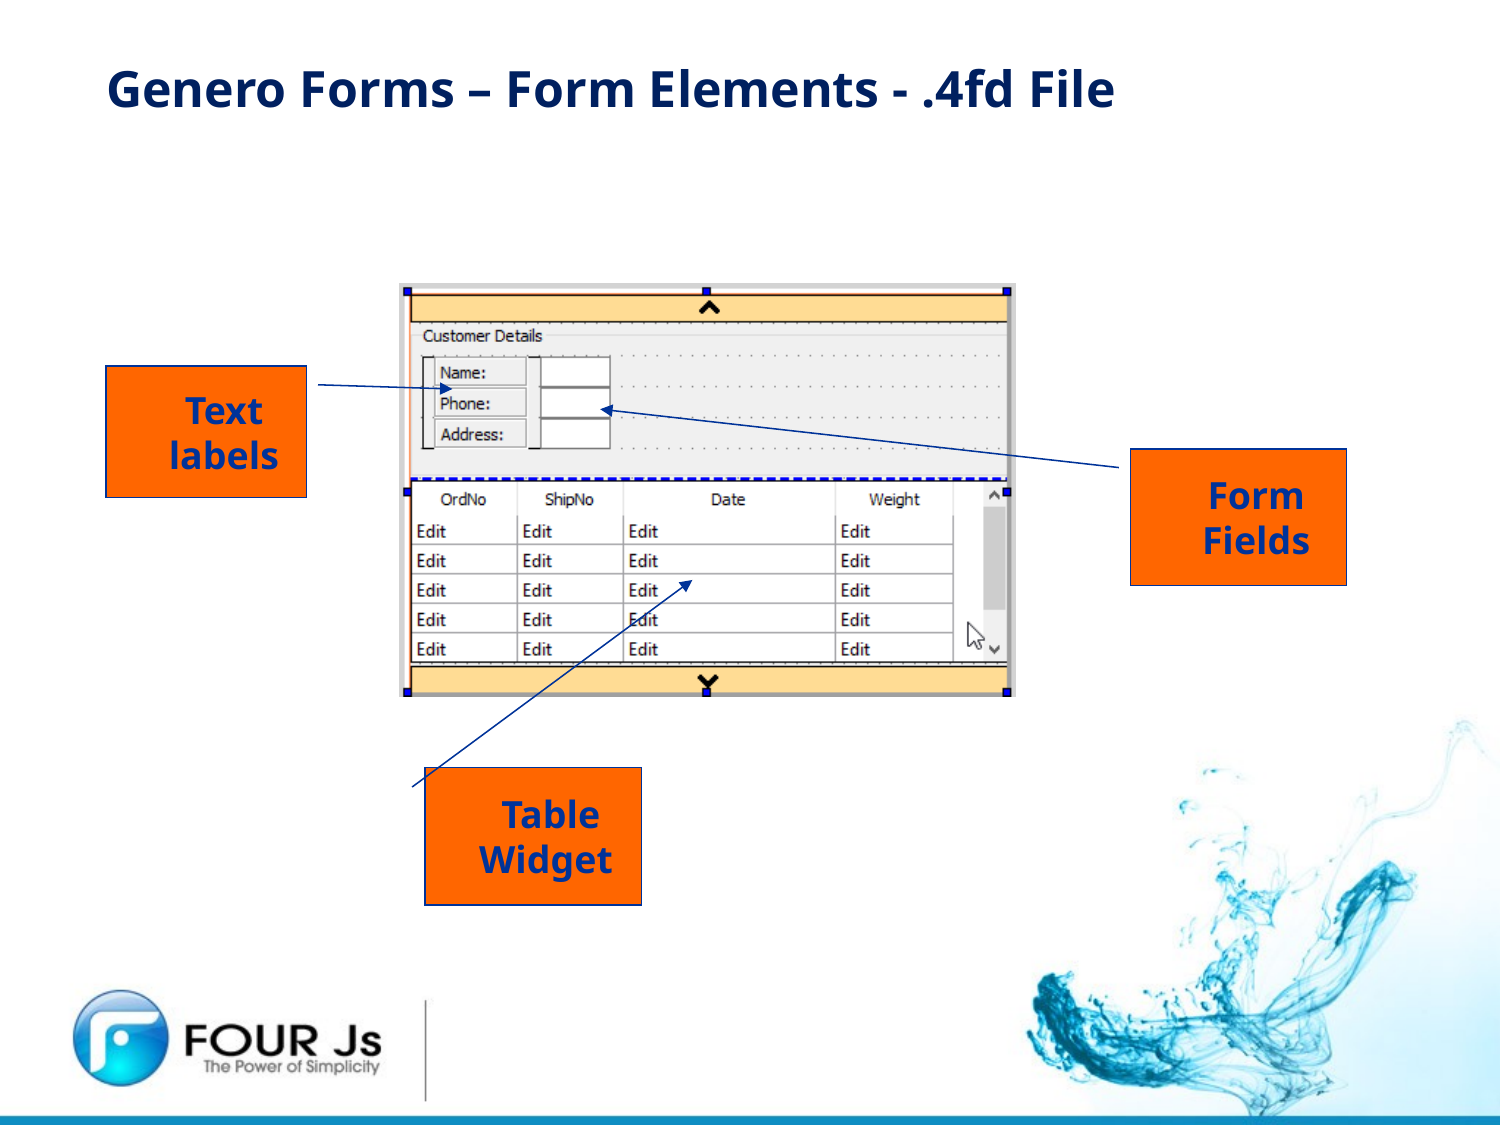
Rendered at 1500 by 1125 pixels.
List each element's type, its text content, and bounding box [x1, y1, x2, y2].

picture [0, 0, 1500, 1122]
text_box Form Fields [1131, 449, 1346, 586]
title Genero Forms – Form Elements - .4fd File [106, 35, 1388, 142]
text_box Text labels [106, 366, 306, 497]
text_box Table Widget [412, 579, 693, 905]
